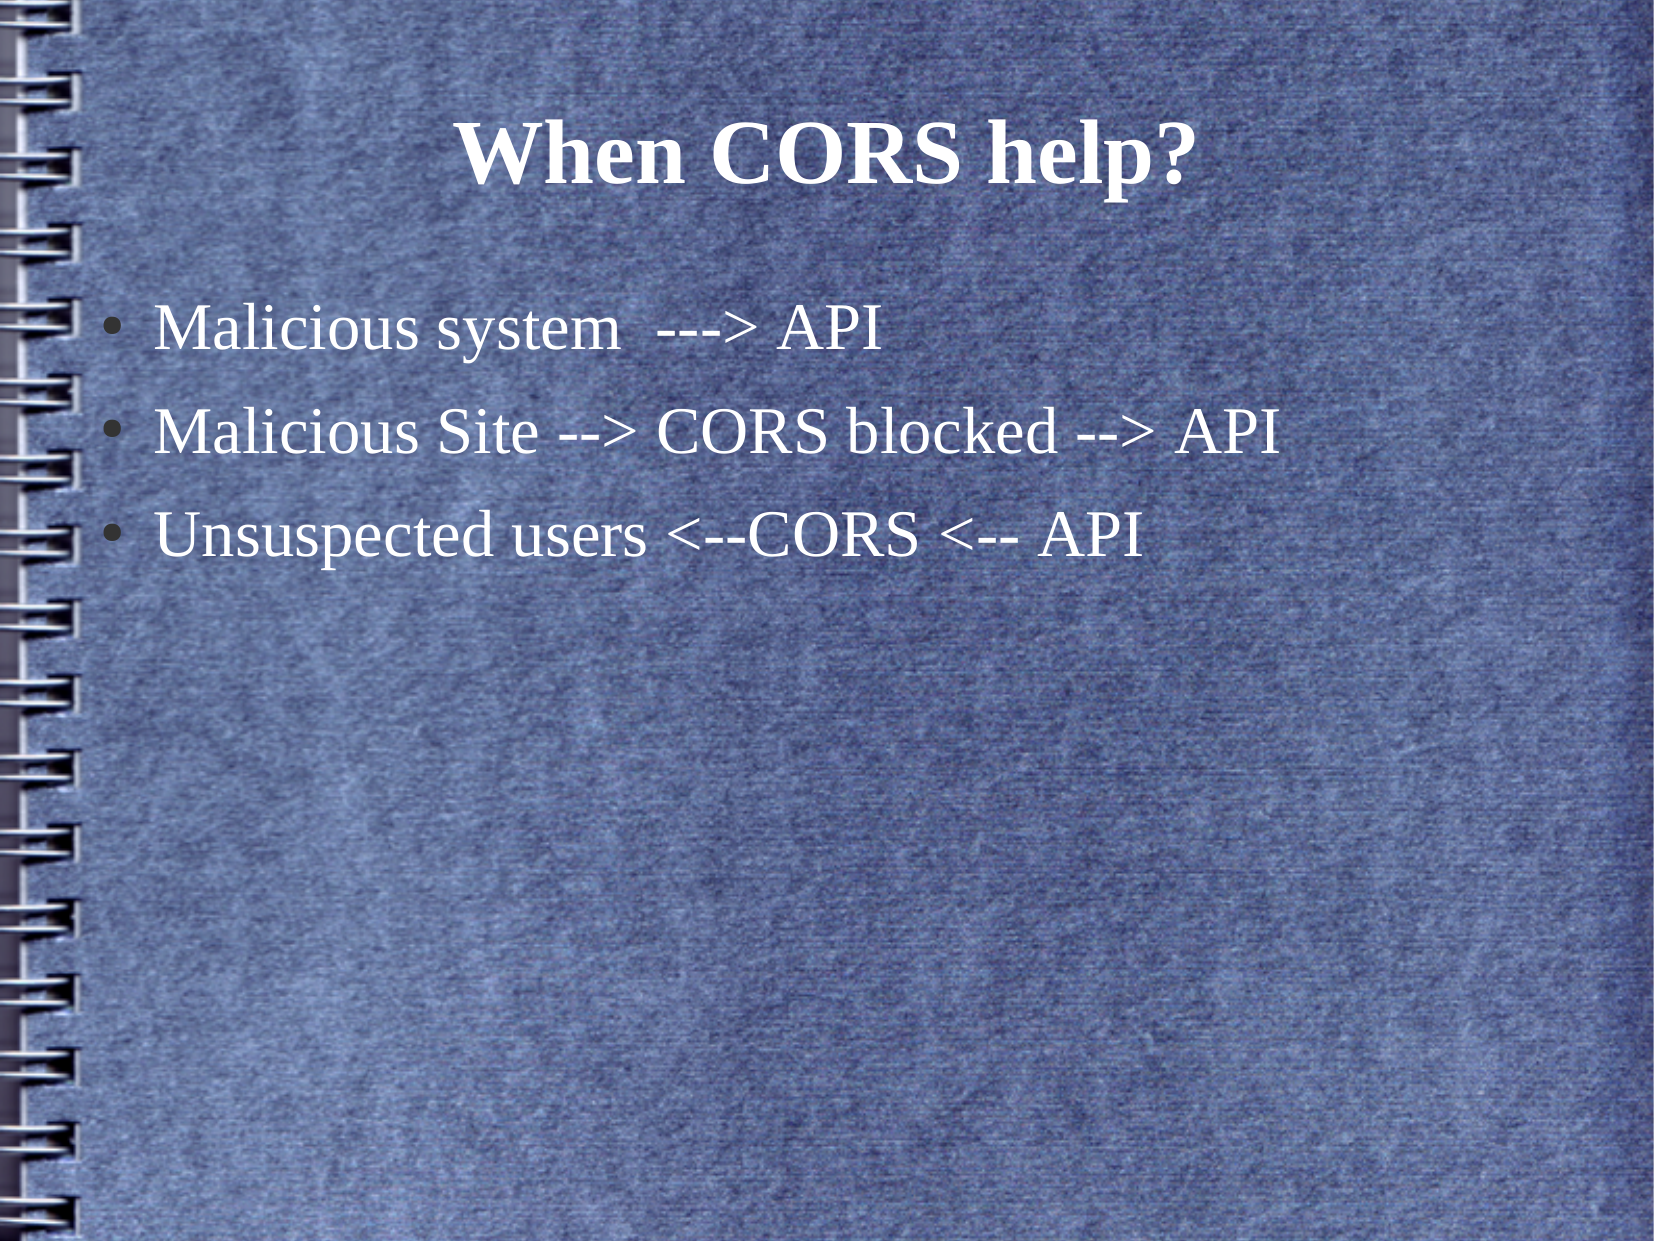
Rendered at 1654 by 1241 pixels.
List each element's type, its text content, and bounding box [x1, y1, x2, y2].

title When CORS help? [82, 49, 1571, 257]
list Malicious system ---> API Malicious Site --> CORS blocked --> API Unsuspected users <--CORS <-- API [82, 290, 1571, 1109]
picture [0, 0, 1654, 1241]
